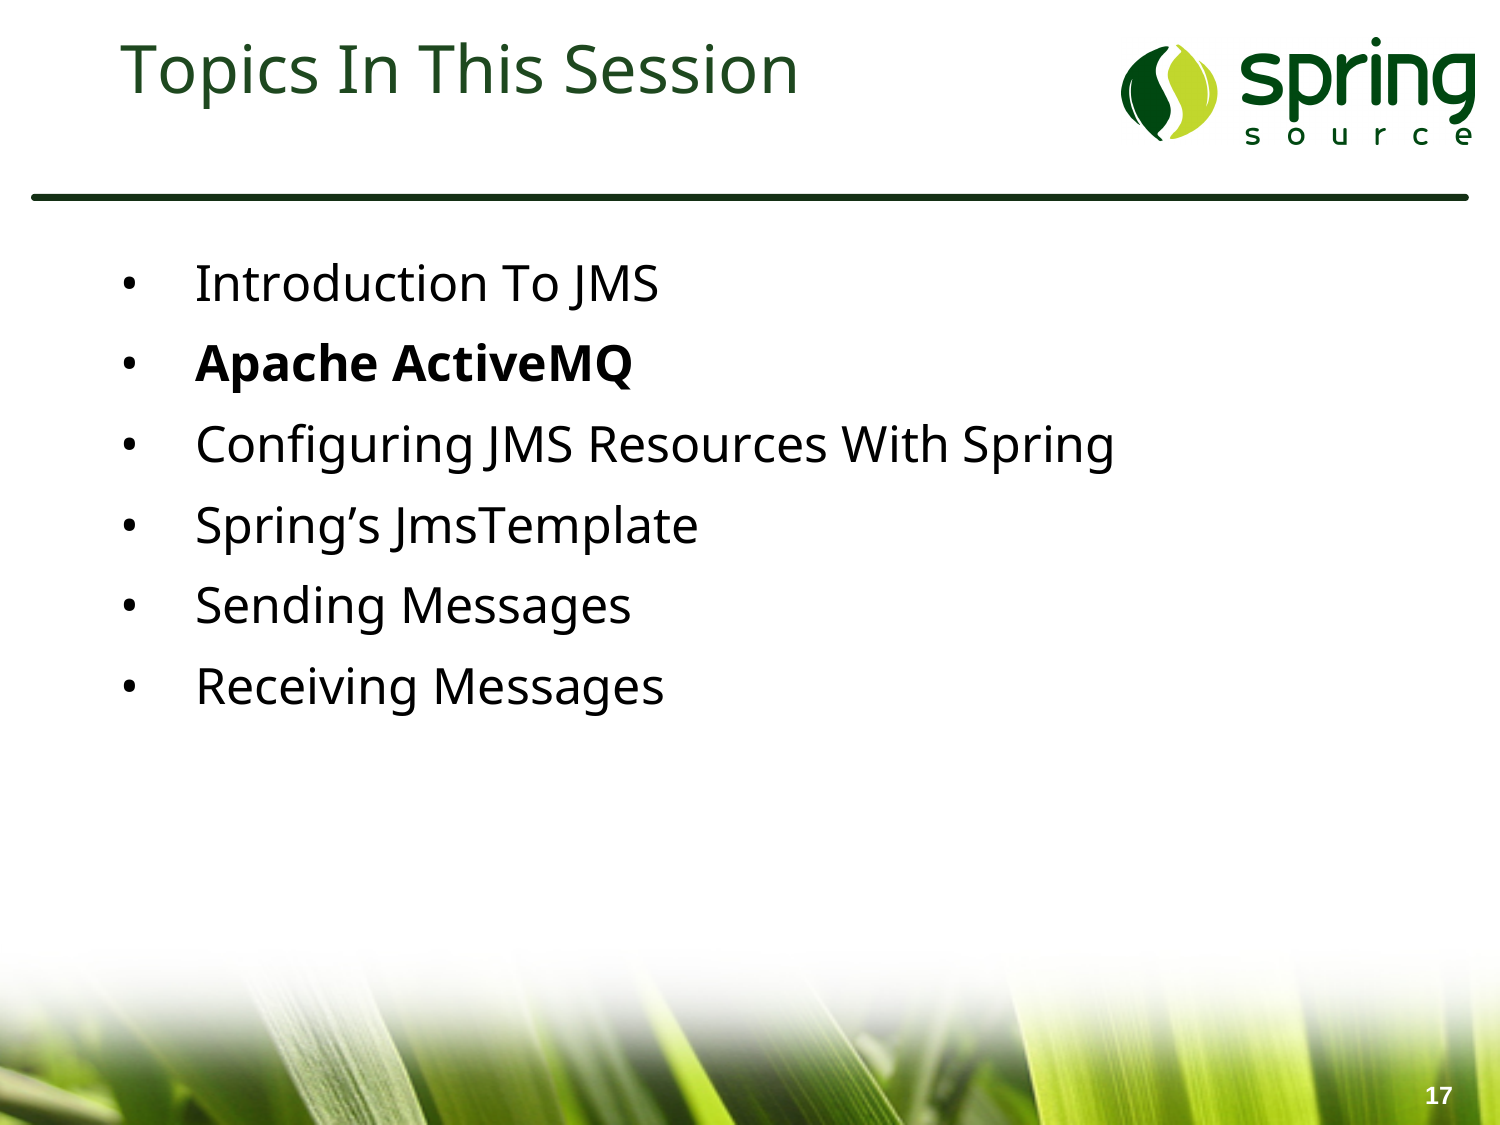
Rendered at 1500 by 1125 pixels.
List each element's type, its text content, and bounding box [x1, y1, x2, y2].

list Introduction To JMS Apache ActiveMQ Configuring JMS Resources With Spring Spring’s JmsTemplate Sending Messages Receiving Messages [105, 239, 1396, 903]
title Topics In This Session [105, 15, 1138, 178]
picture [1138, 37, 1475, 145]
picture [0, 944, 1500, 1125]
